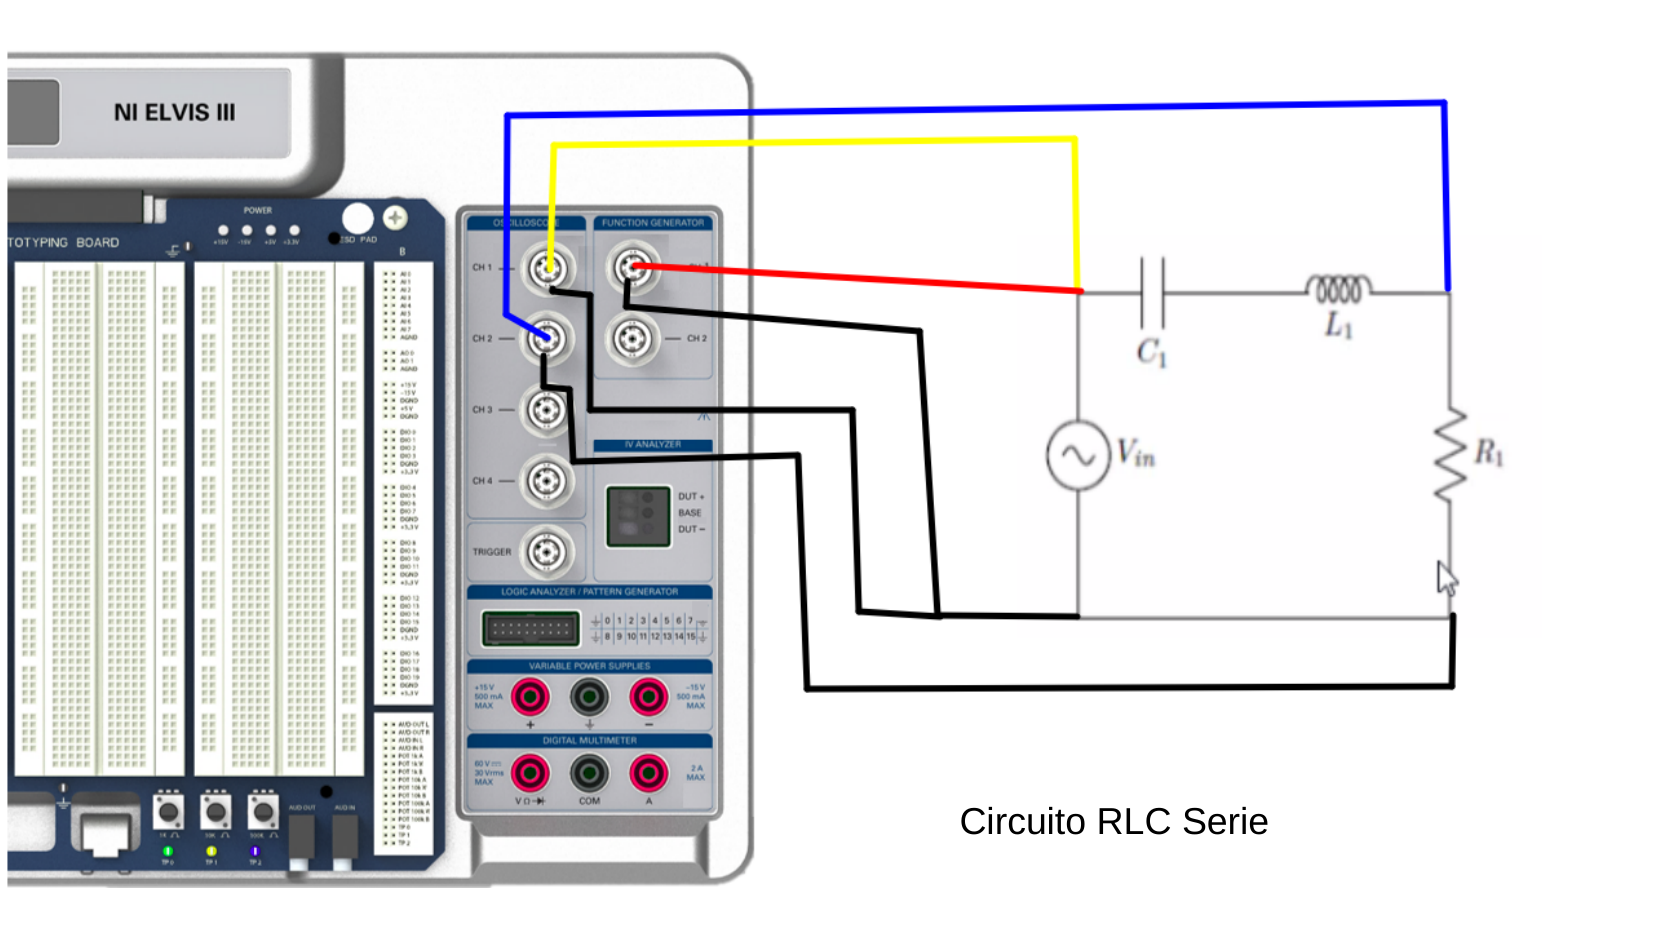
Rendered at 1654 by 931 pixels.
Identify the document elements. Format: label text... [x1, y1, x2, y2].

text_box Circuito RLC Serie [944, 793, 1285, 851]
picture [5, 46, 1654, 888]
